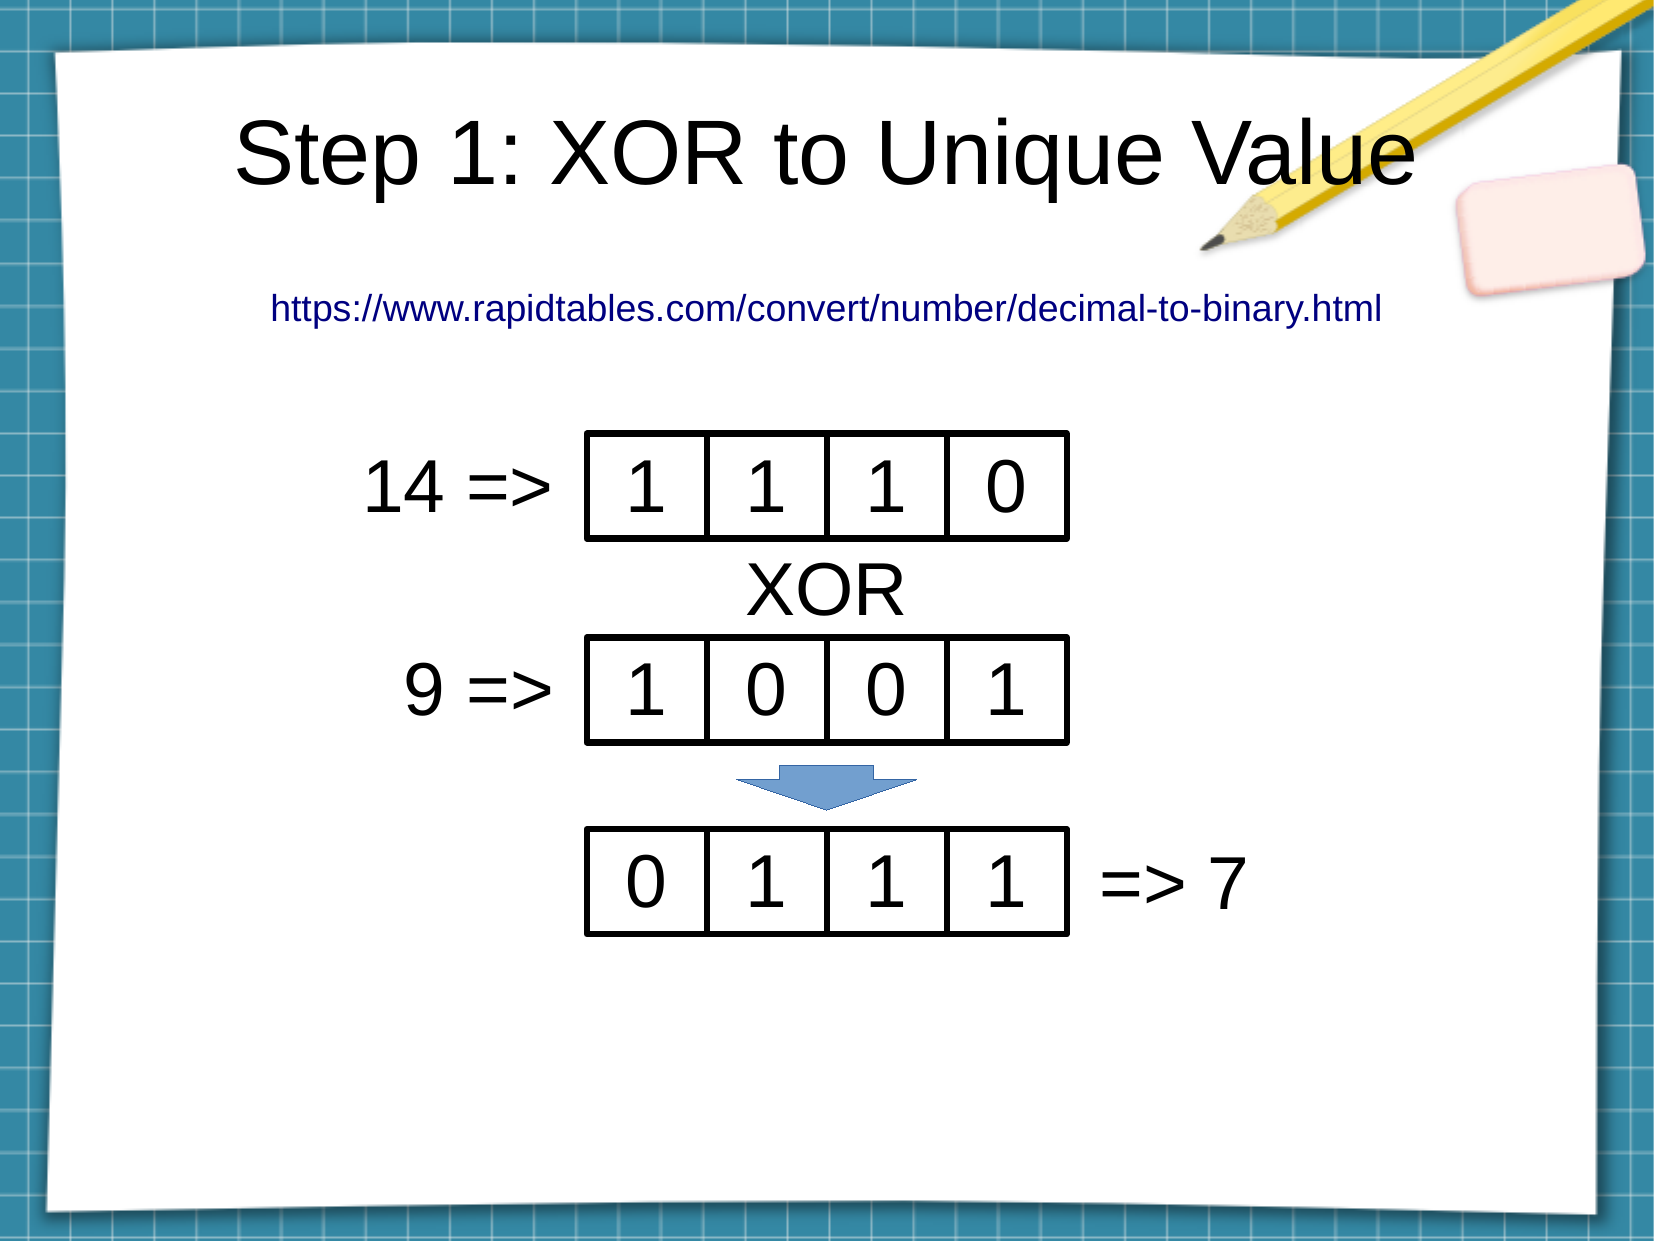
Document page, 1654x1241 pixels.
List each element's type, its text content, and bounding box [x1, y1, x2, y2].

text_box 1 [947, 829, 1067, 935]
text_box => 7 [1081, 830, 1322, 936]
text_box 1 [706, 829, 826, 935]
picture [0, 0, 1654, 1241]
text_box 1 [586, 637, 706, 743]
text_box 9 => [331, 637, 572, 743]
text_box XOR [730, 540, 924, 640]
text_box [736, 765, 917, 811]
text_box https://www.rapidtables.com/convert/number/decimal-to-binary.html [255, 279, 1398, 337]
text_box 0 [947, 433, 1067, 539]
text_box 1 [706, 433, 826, 539]
title Step 1: XOR to Unique Value [82, 49, 1571, 257]
text_box 1 [826, 433, 947, 539]
text_box 1 [826, 829, 947, 935]
text_box 0 [706, 637, 826, 743]
text_box 14 => [331, 433, 572, 539]
text_box 0 [826, 637, 947, 743]
text_box 0 [586, 829, 706, 935]
text_box 1 [586, 433, 706, 539]
text_box 1 [947, 637, 1067, 743]
